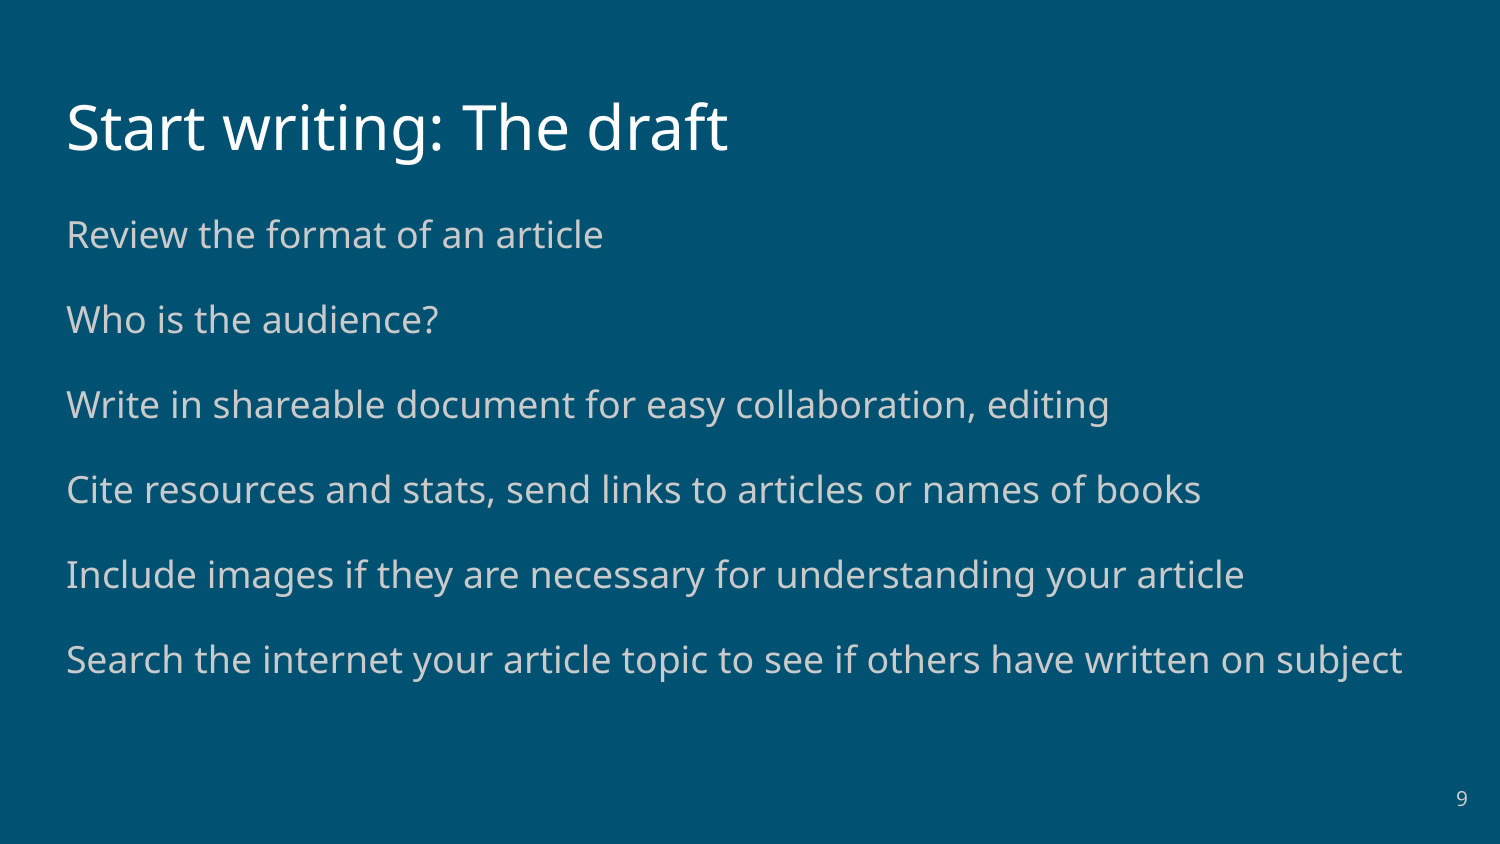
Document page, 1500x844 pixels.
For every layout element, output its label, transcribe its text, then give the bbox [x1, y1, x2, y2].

slide_number 14 [1392, 767, 1483, 833]
title Start writing: The draft [51, 72, 1449, 167]
list Review the format of an article Who is the audience? Write in shareable document for easy collaboration, editing Cite resources and stats, send links to articles or names of books Include images if they are necessary for understanding your article Search the internet your article topic to see if others have written on subject [51, 189, 1449, 750]
